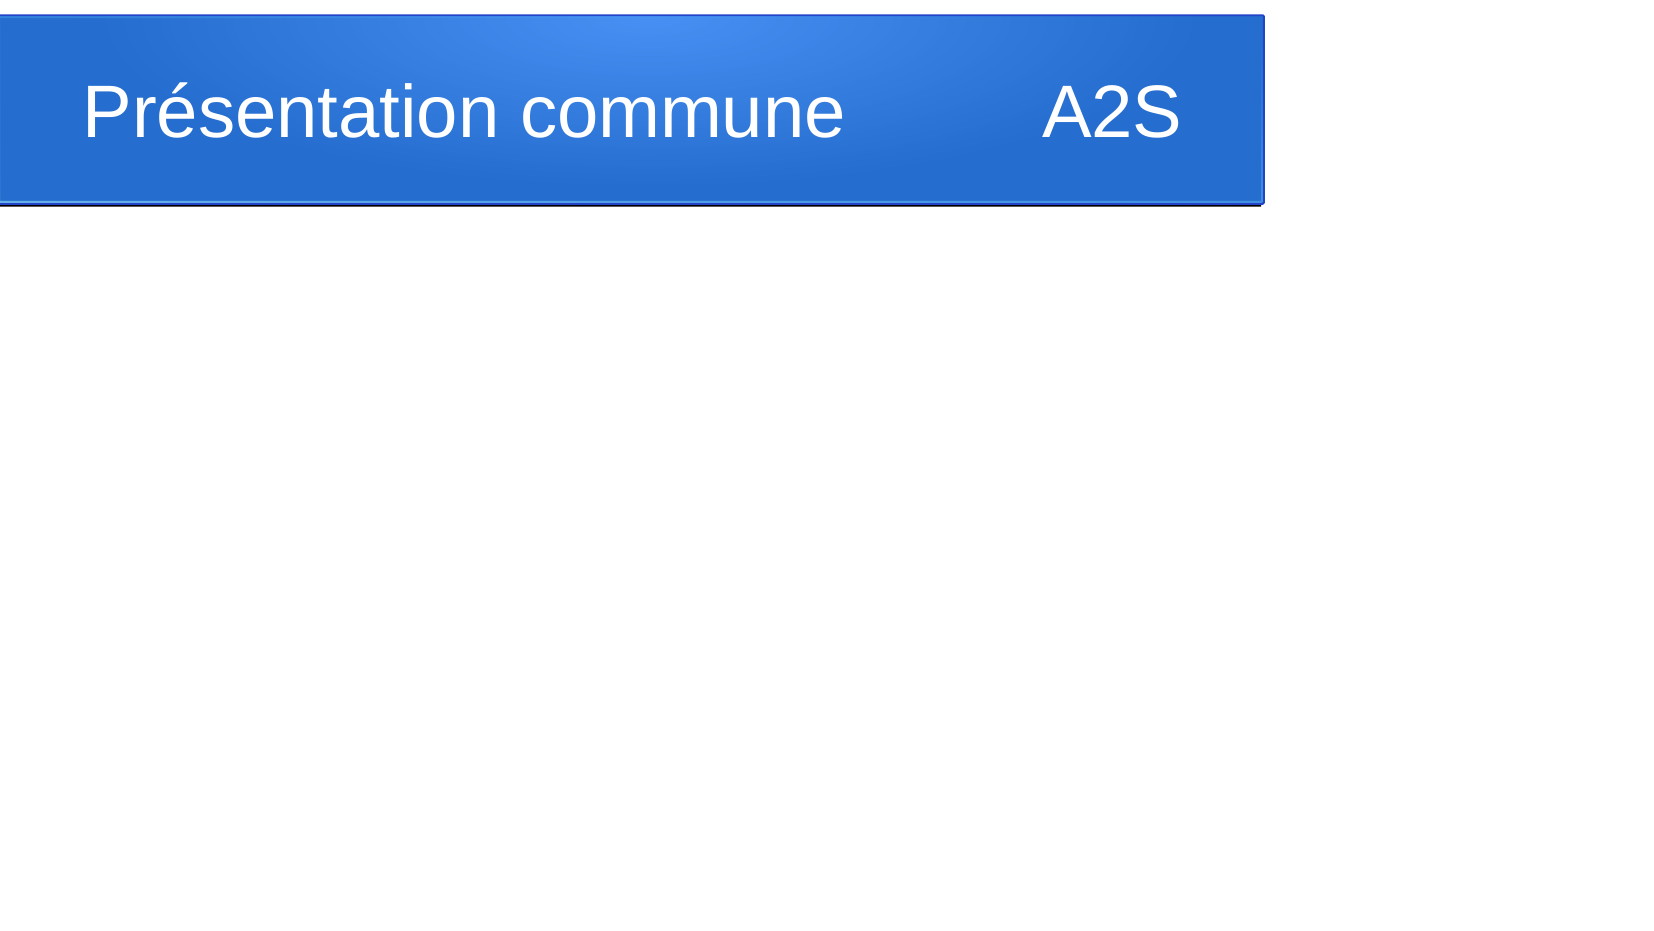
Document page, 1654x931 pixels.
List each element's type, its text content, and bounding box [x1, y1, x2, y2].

title Présentation commune A2S [82, 35, 1235, 189]
